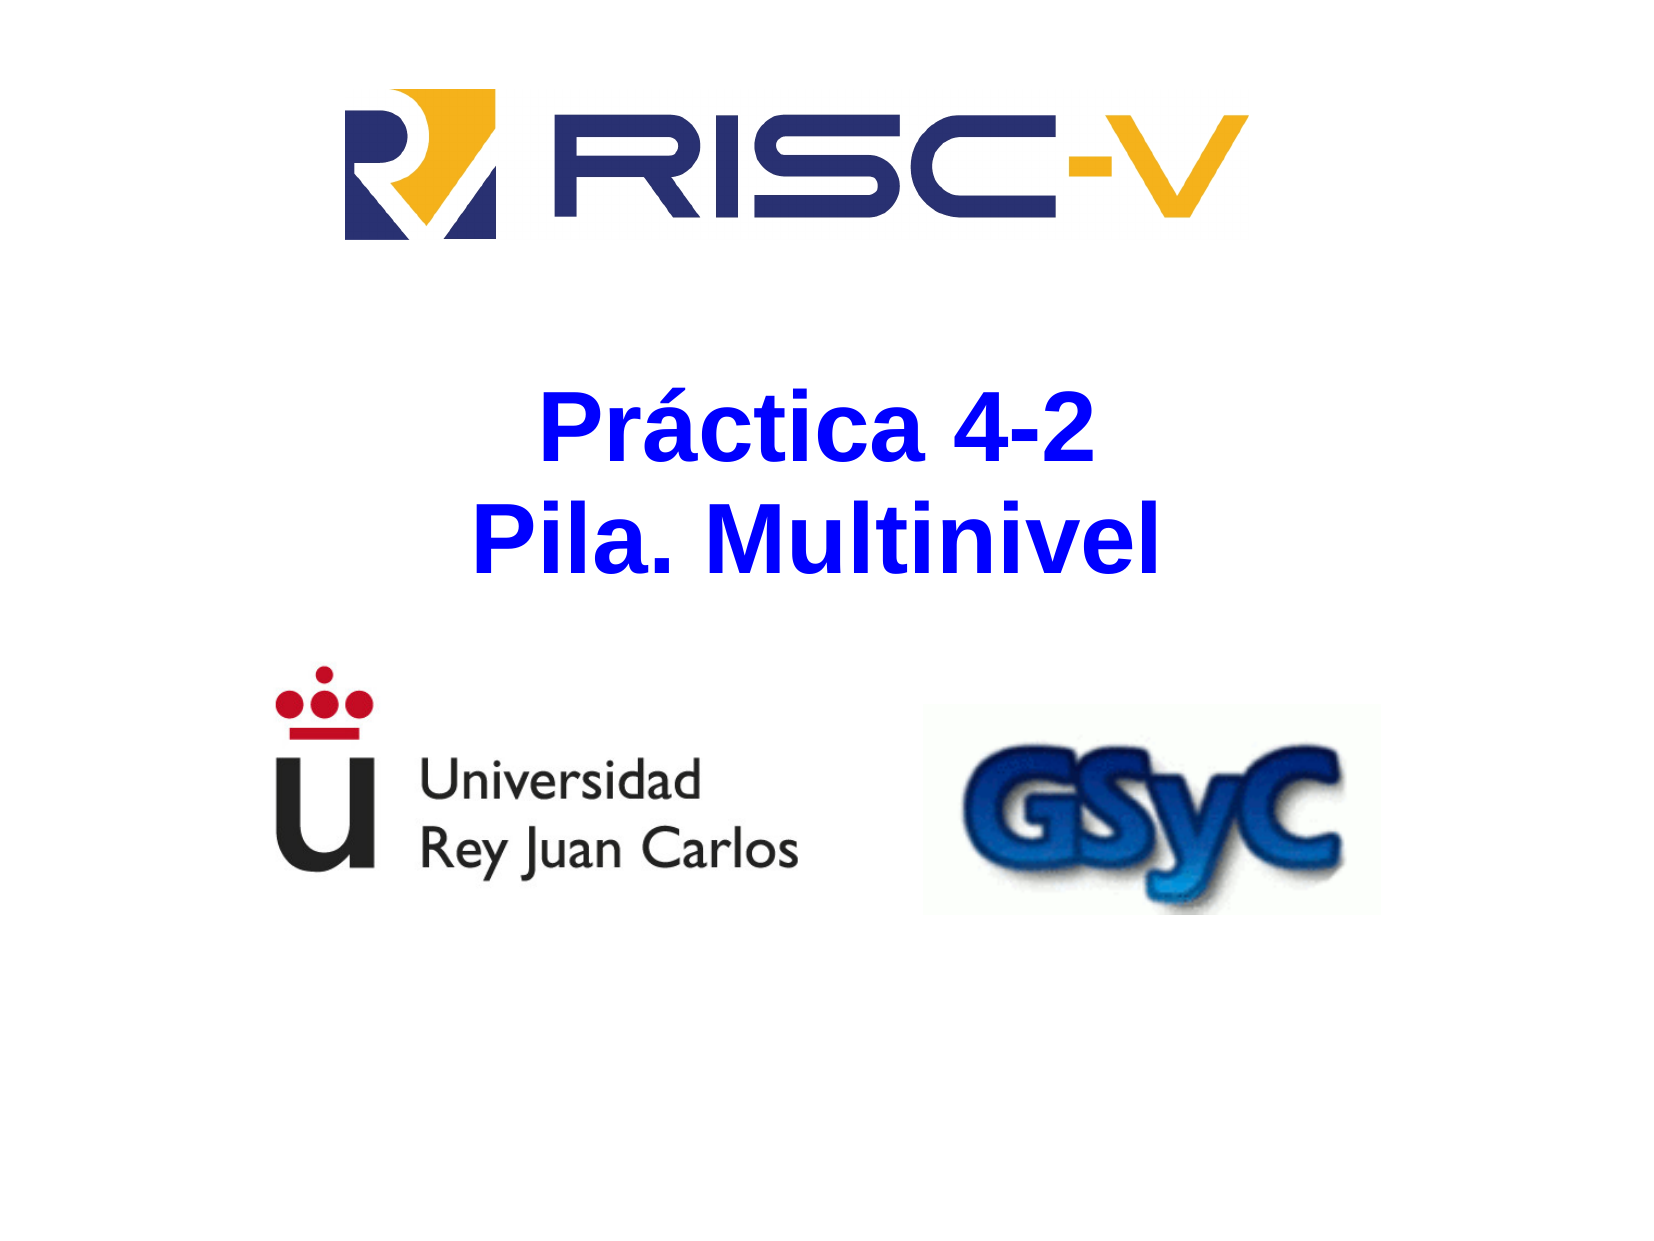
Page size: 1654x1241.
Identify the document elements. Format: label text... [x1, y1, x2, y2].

picture [241, 651, 826, 901]
title Práctica 4-2 Pila. Multinivel [180, 315, 1456, 651]
picture [923, 704, 1381, 916]
picture [345, 89, 1249, 241]
